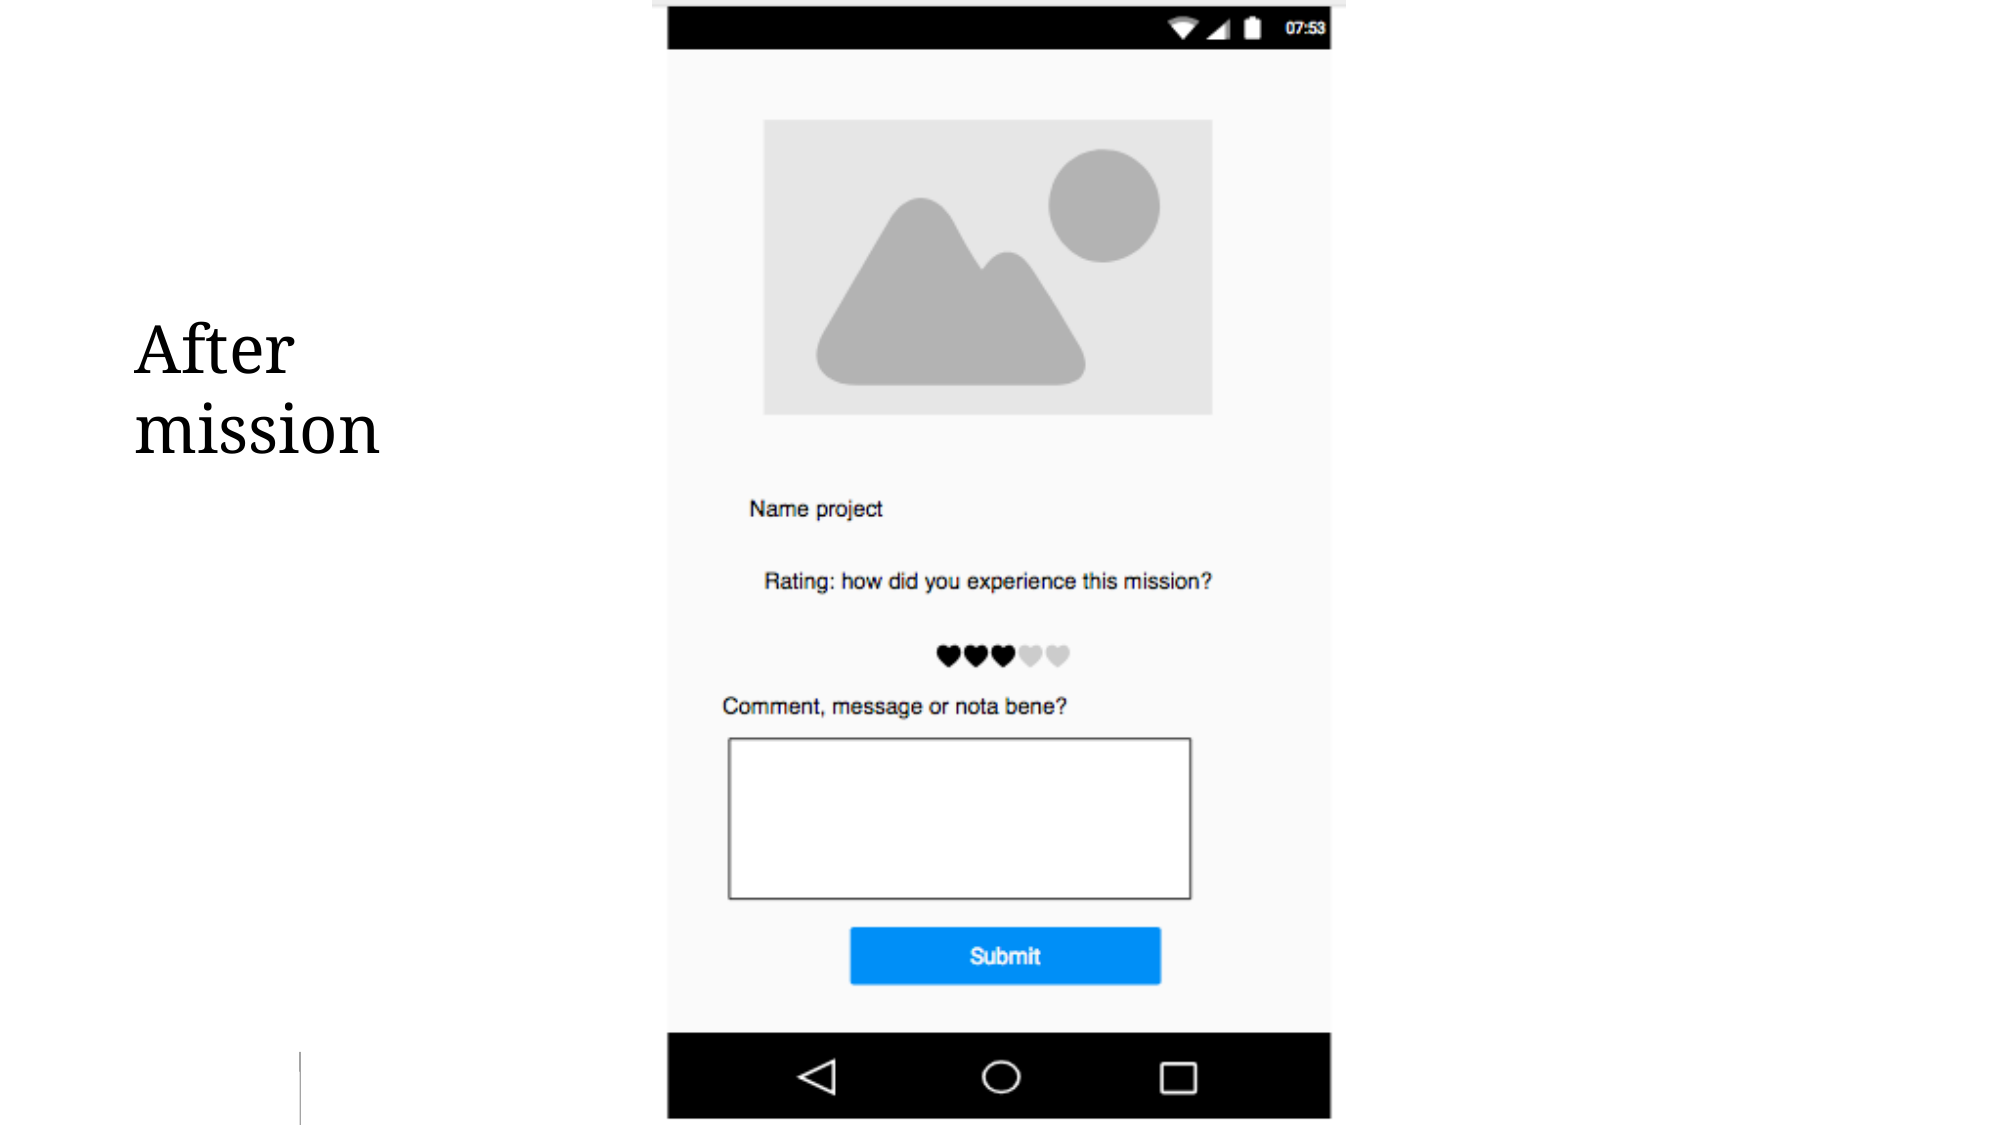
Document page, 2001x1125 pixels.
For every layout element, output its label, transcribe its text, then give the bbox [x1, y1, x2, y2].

picture [652, 0, 1346, 1125]
text_box After mission [119, 299, 509, 475]
